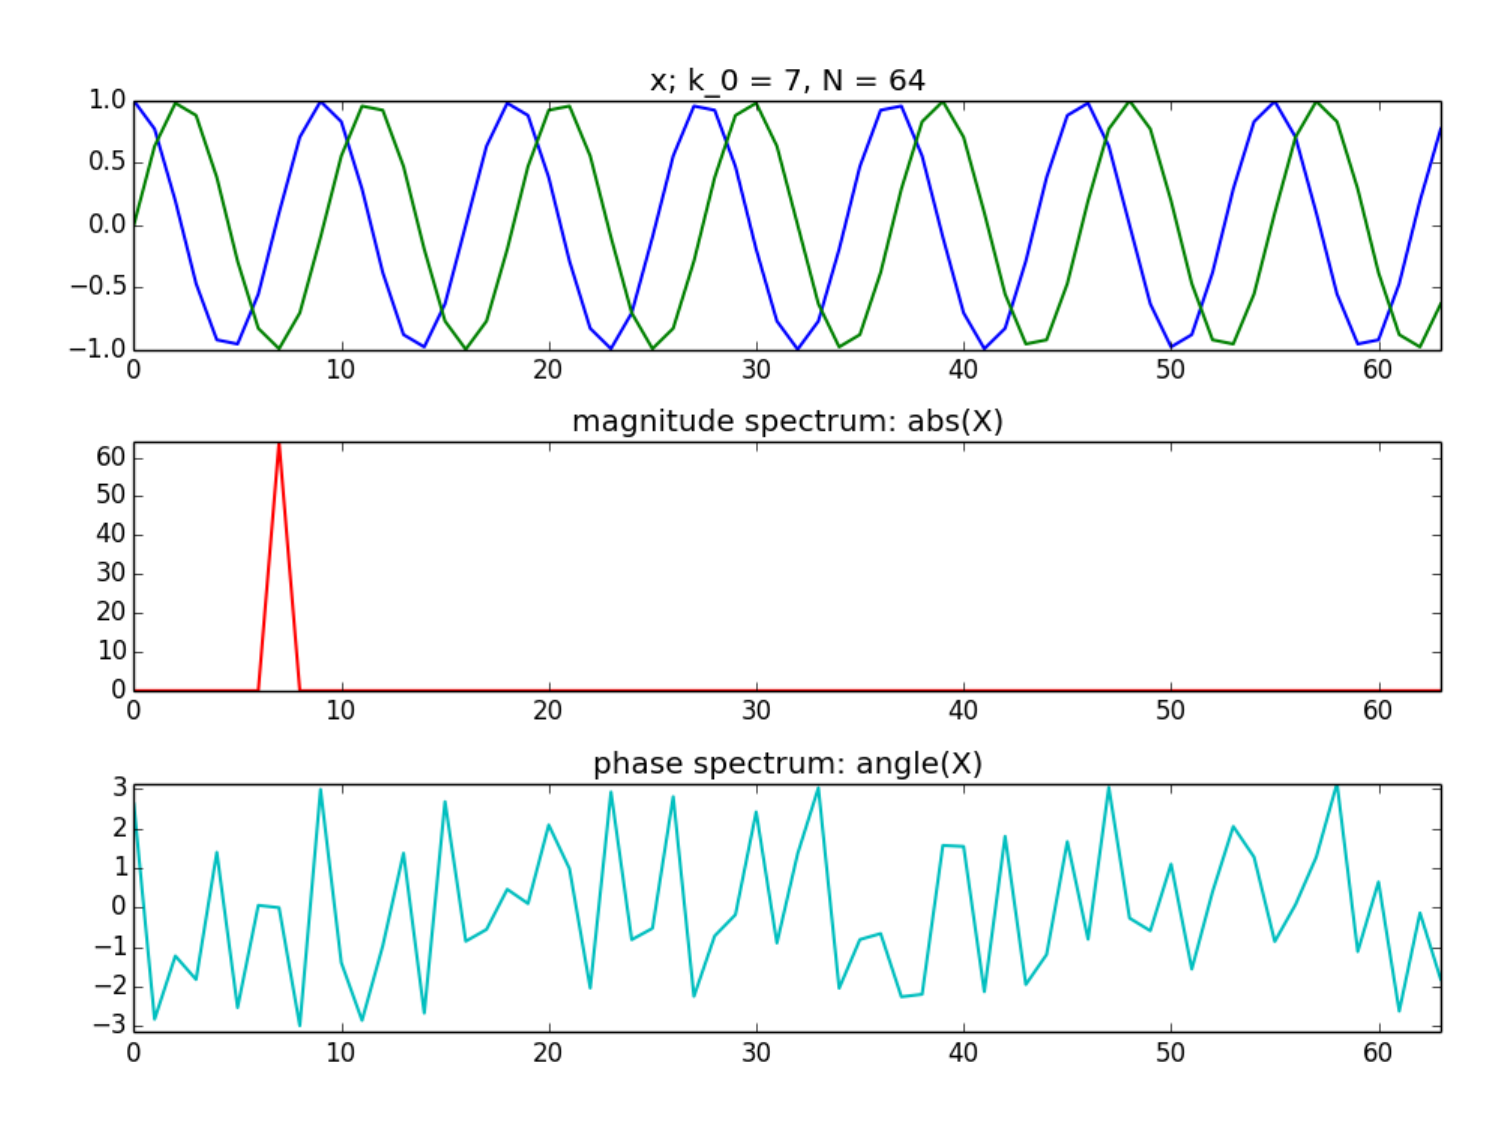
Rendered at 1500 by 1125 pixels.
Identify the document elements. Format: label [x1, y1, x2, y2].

picture [42, 41, 1468, 1092]
